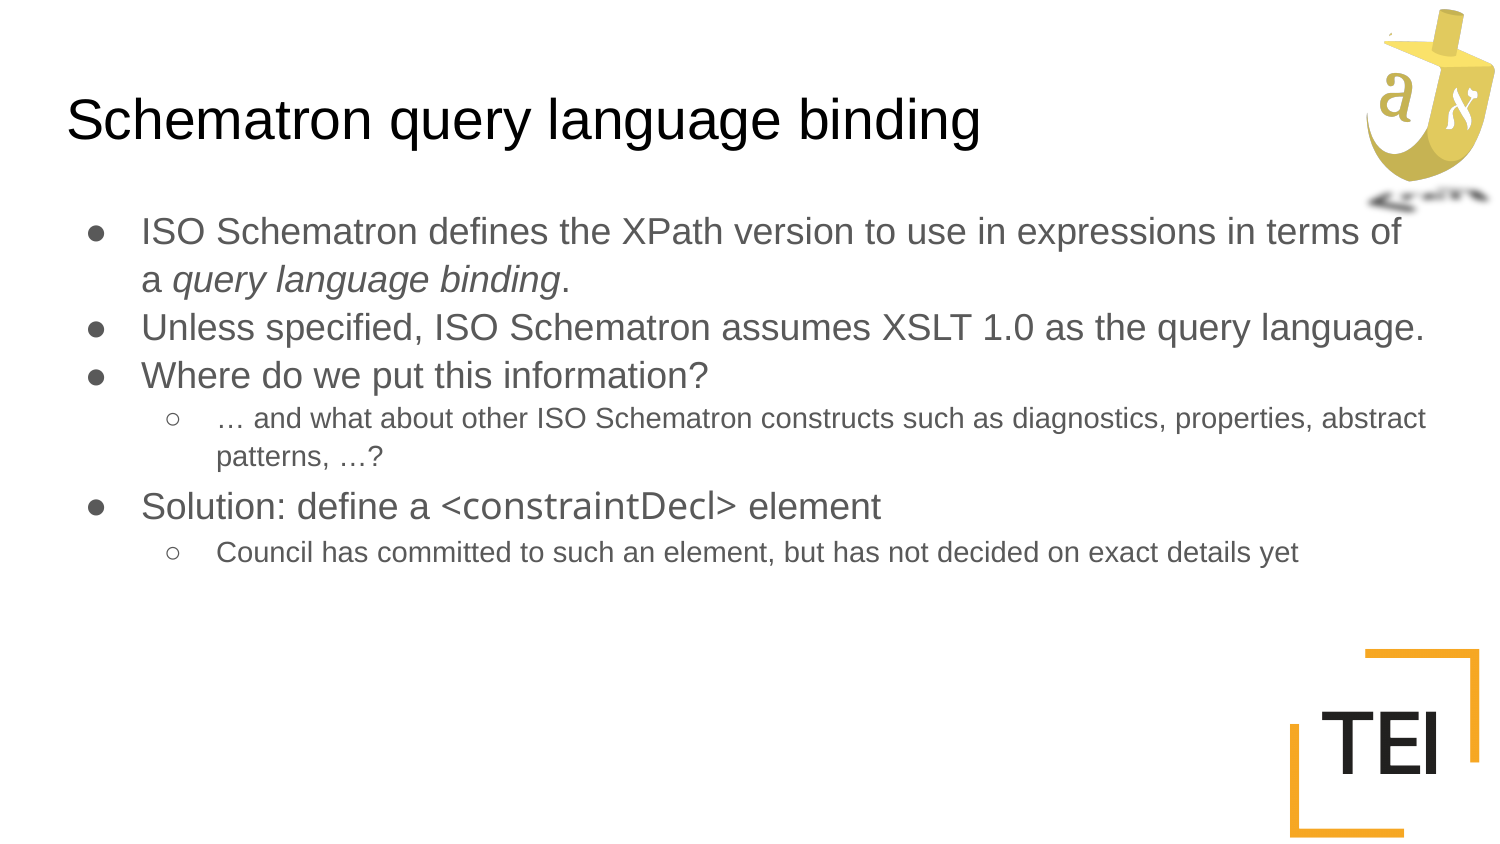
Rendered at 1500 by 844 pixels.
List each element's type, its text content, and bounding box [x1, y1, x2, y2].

picture [1285, 645, 1484, 844]
list ISO Schematron defines the XPath version to use in expressions in terms of a query language binding. Unless specified, ISO Schematron assumes XSLT 1.0 as the query language. Where do we put this information? … and what about other ISO Schematron constructs such as diagnostics, properties, abstract patterns, …? Solution: define a <constraintDecl> element Council has committed to such an element, but has not decided on exact details yet [51, 189, 1449, 750]
title Schematron query language binding [51, 72, 1449, 167]
picture [1352, 0, 1500, 220]
